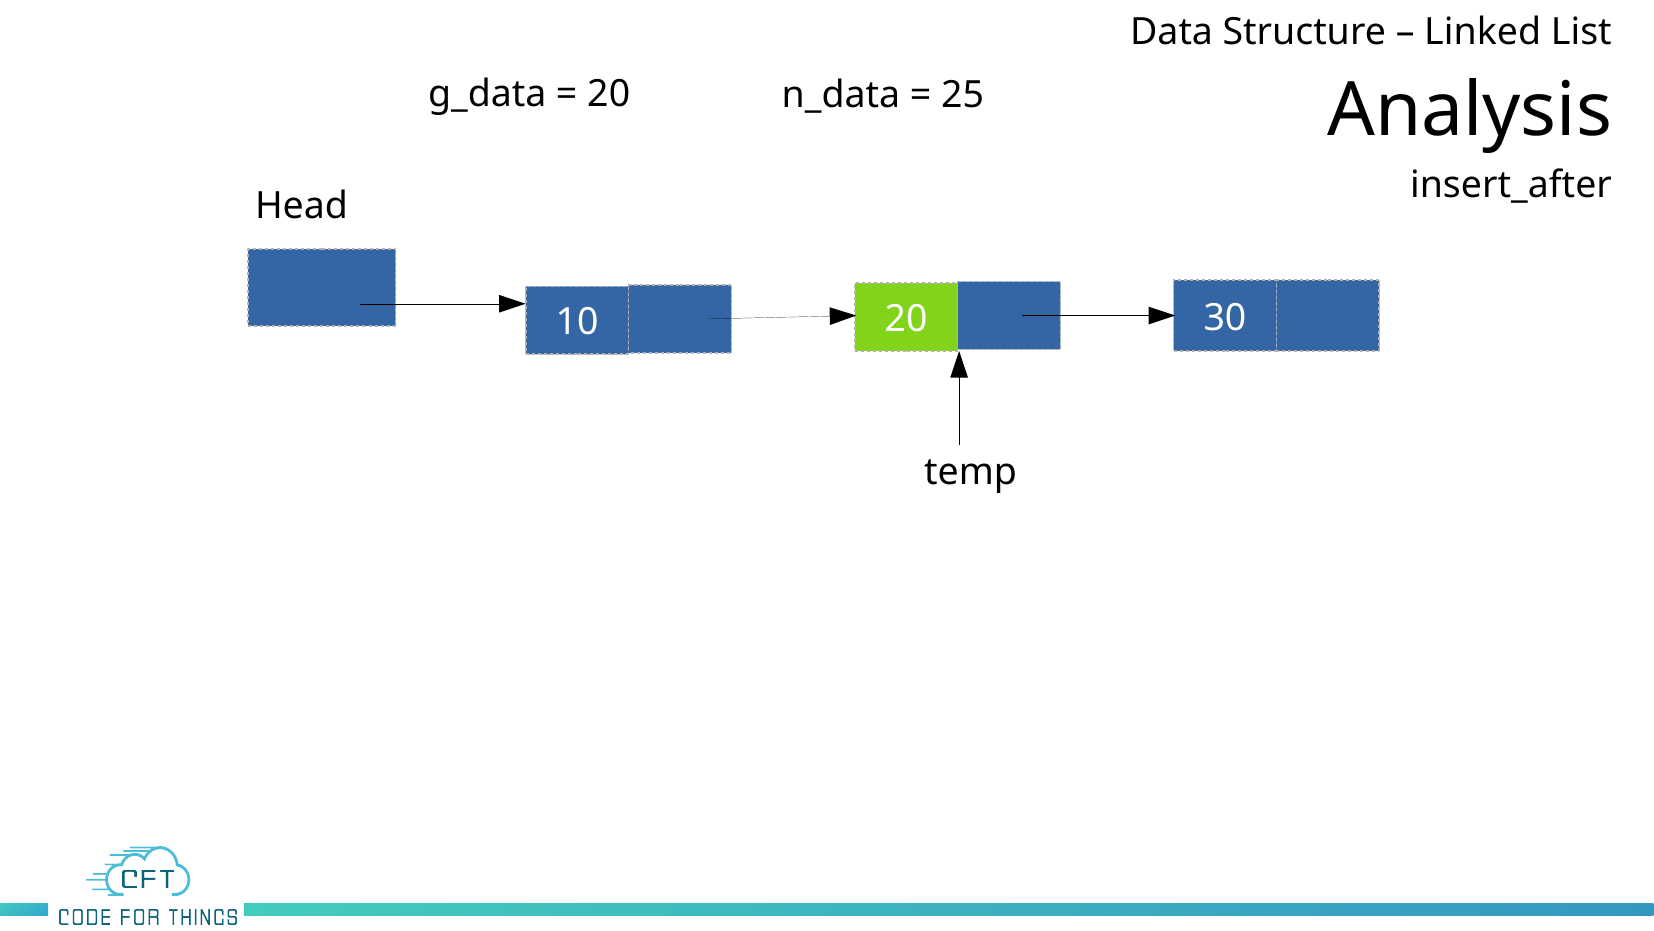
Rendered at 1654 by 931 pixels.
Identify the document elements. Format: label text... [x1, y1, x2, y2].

text_box [1277, 280, 1380, 351]
text_box [628, 284, 732, 353]
text_box g_data = 20 [413, 59, 766, 130]
text_box Head [240, 171, 407, 251]
picture [59, 846, 237, 925]
text_box n_data = 25 [766, 59, 1052, 130]
title Data Structure – Linked List Analysis insert_after [1093, 0, 1613, 216]
text_box [957, 281, 1061, 350]
text_box 10 [525, 286, 629, 355]
text_box 30 [1173, 280, 1277, 351]
text_box [248, 251, 396, 326]
text_box temp [909, 437, 1073, 508]
text_box 20 [854, 283, 958, 351]
